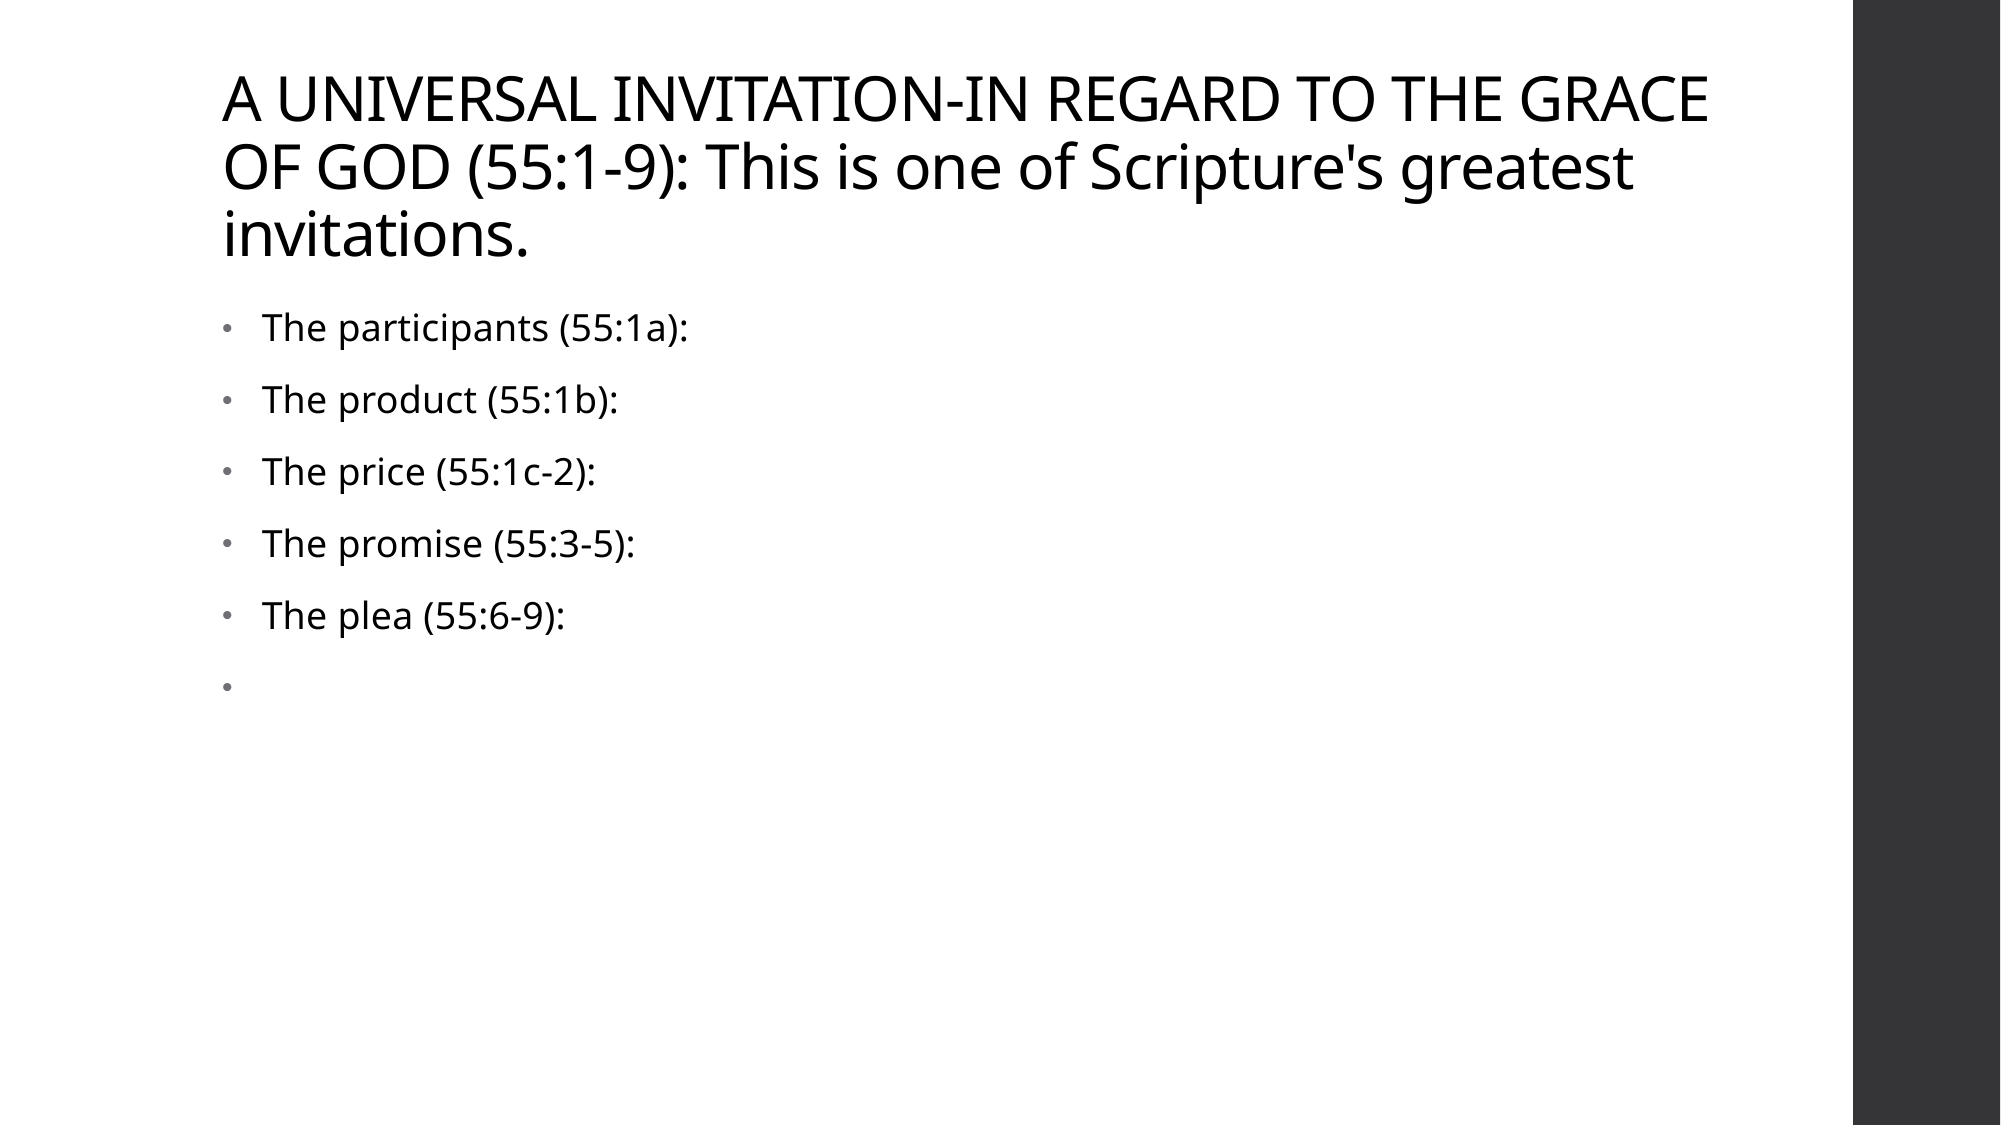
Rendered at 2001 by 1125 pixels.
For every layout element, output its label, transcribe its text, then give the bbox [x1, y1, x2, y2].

list The participants (55:1a): The product (55:1b): The price (55:1c-2): The promise (55:3-5): The plea (55:6-9): [206, 299, 1617, 1014]
title A UNIVERSAL INVITATION-IN REGARD TO THE GRACE OF GOD (55:1-9): This is one of Scripture's greatest invitations. [206, 60, 1797, 278]
